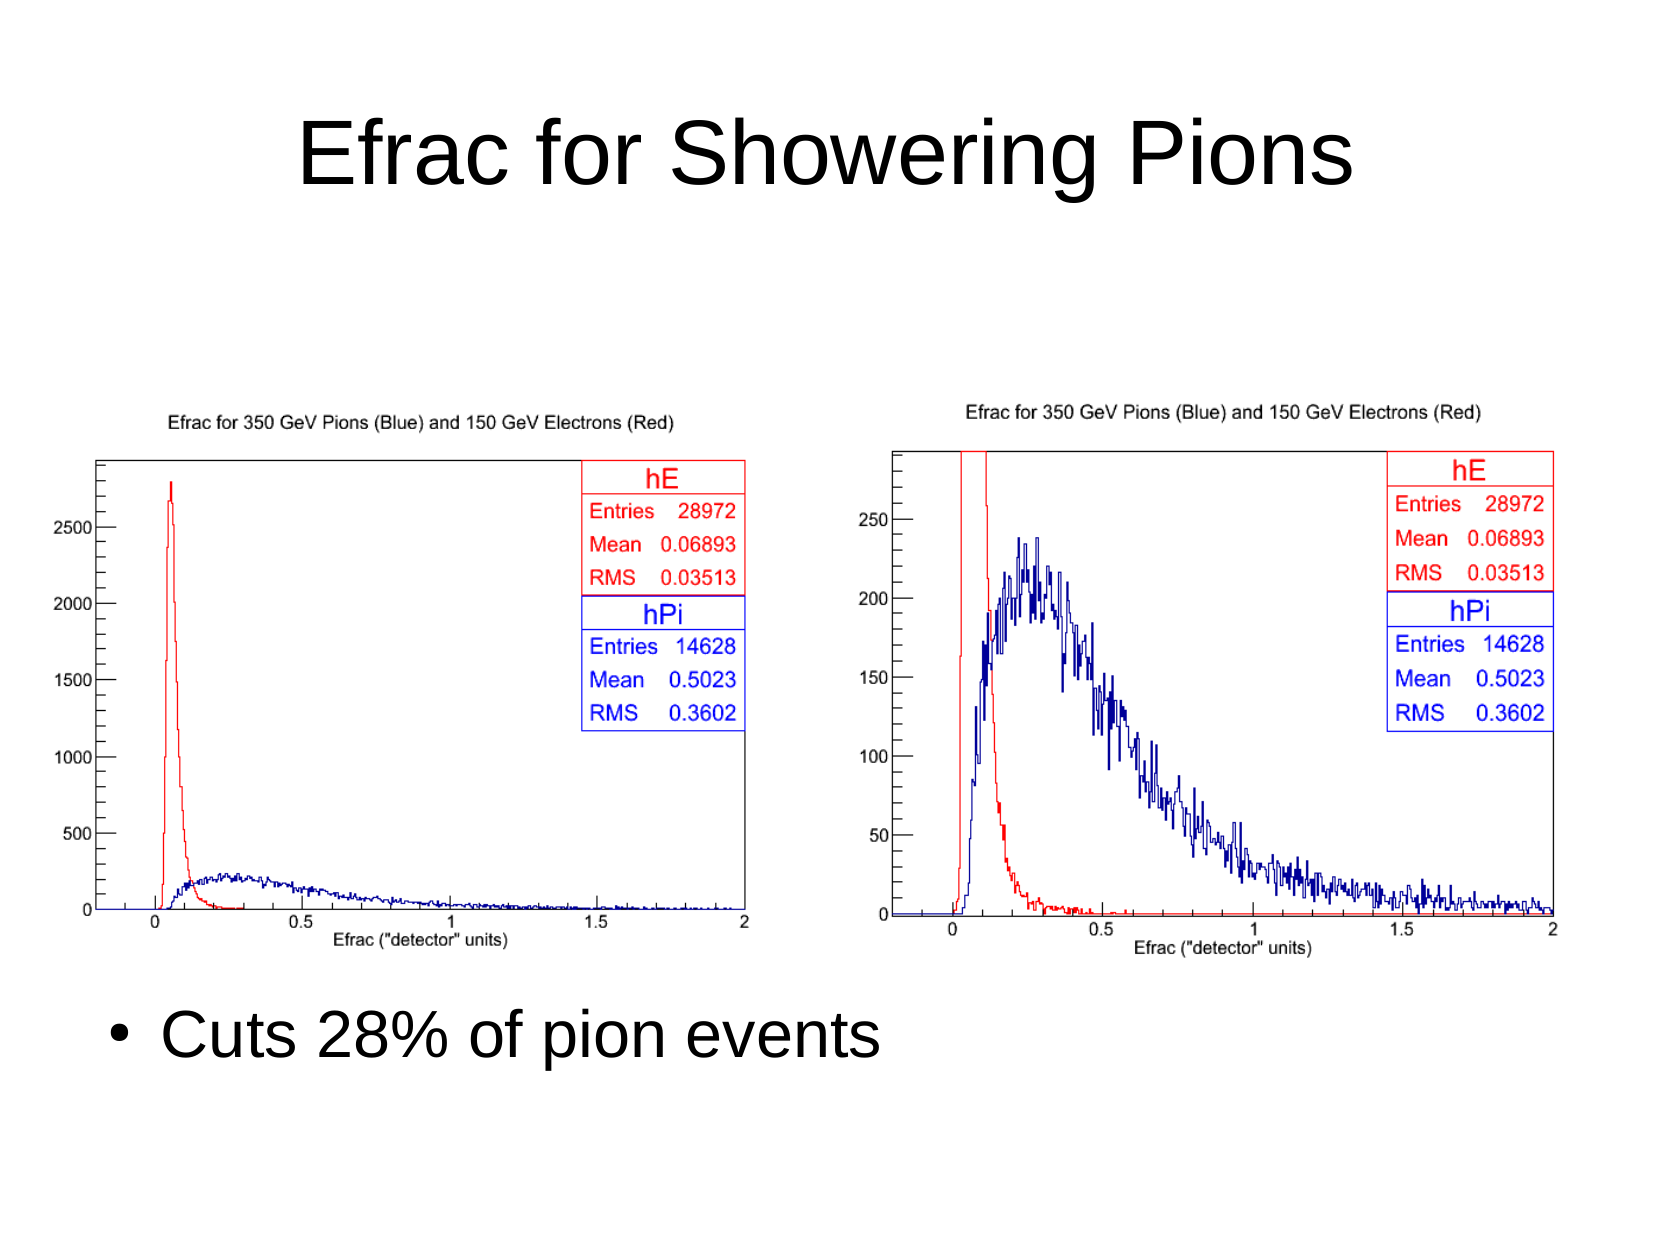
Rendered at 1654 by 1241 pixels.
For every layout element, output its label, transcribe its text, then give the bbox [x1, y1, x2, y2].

title Efrac for Showering Pions [82, 49, 1571, 257]
picture [15, 393, 1636, 976]
list Cuts 28% of pion events [90, 996, 1546, 1177]
